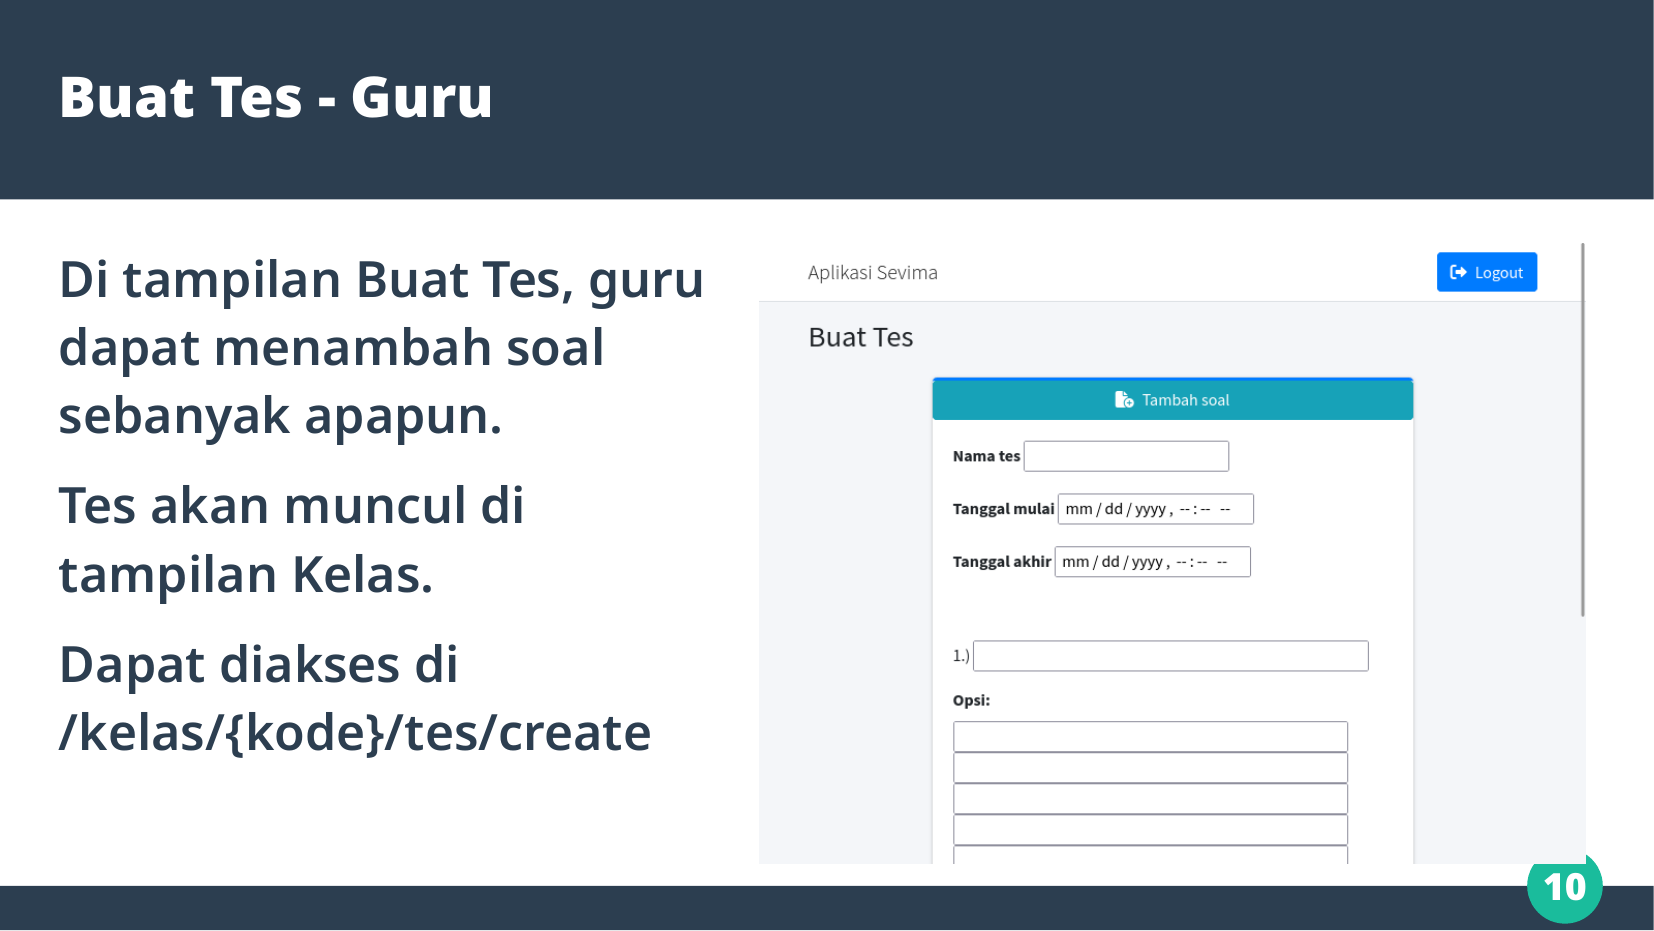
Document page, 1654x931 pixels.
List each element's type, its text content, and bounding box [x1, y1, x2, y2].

title Buat Tes - Guru [59, 37, 1595, 155]
picture [759, 243, 1586, 864]
list Di tampilan Buat Tes, guru dapat menambah soal sebanyak apapun. Tes akan muncul di tampilan Kelas. Dapat diakses di /kelas/{kode}/tes/create [59, 243, 713, 864]
